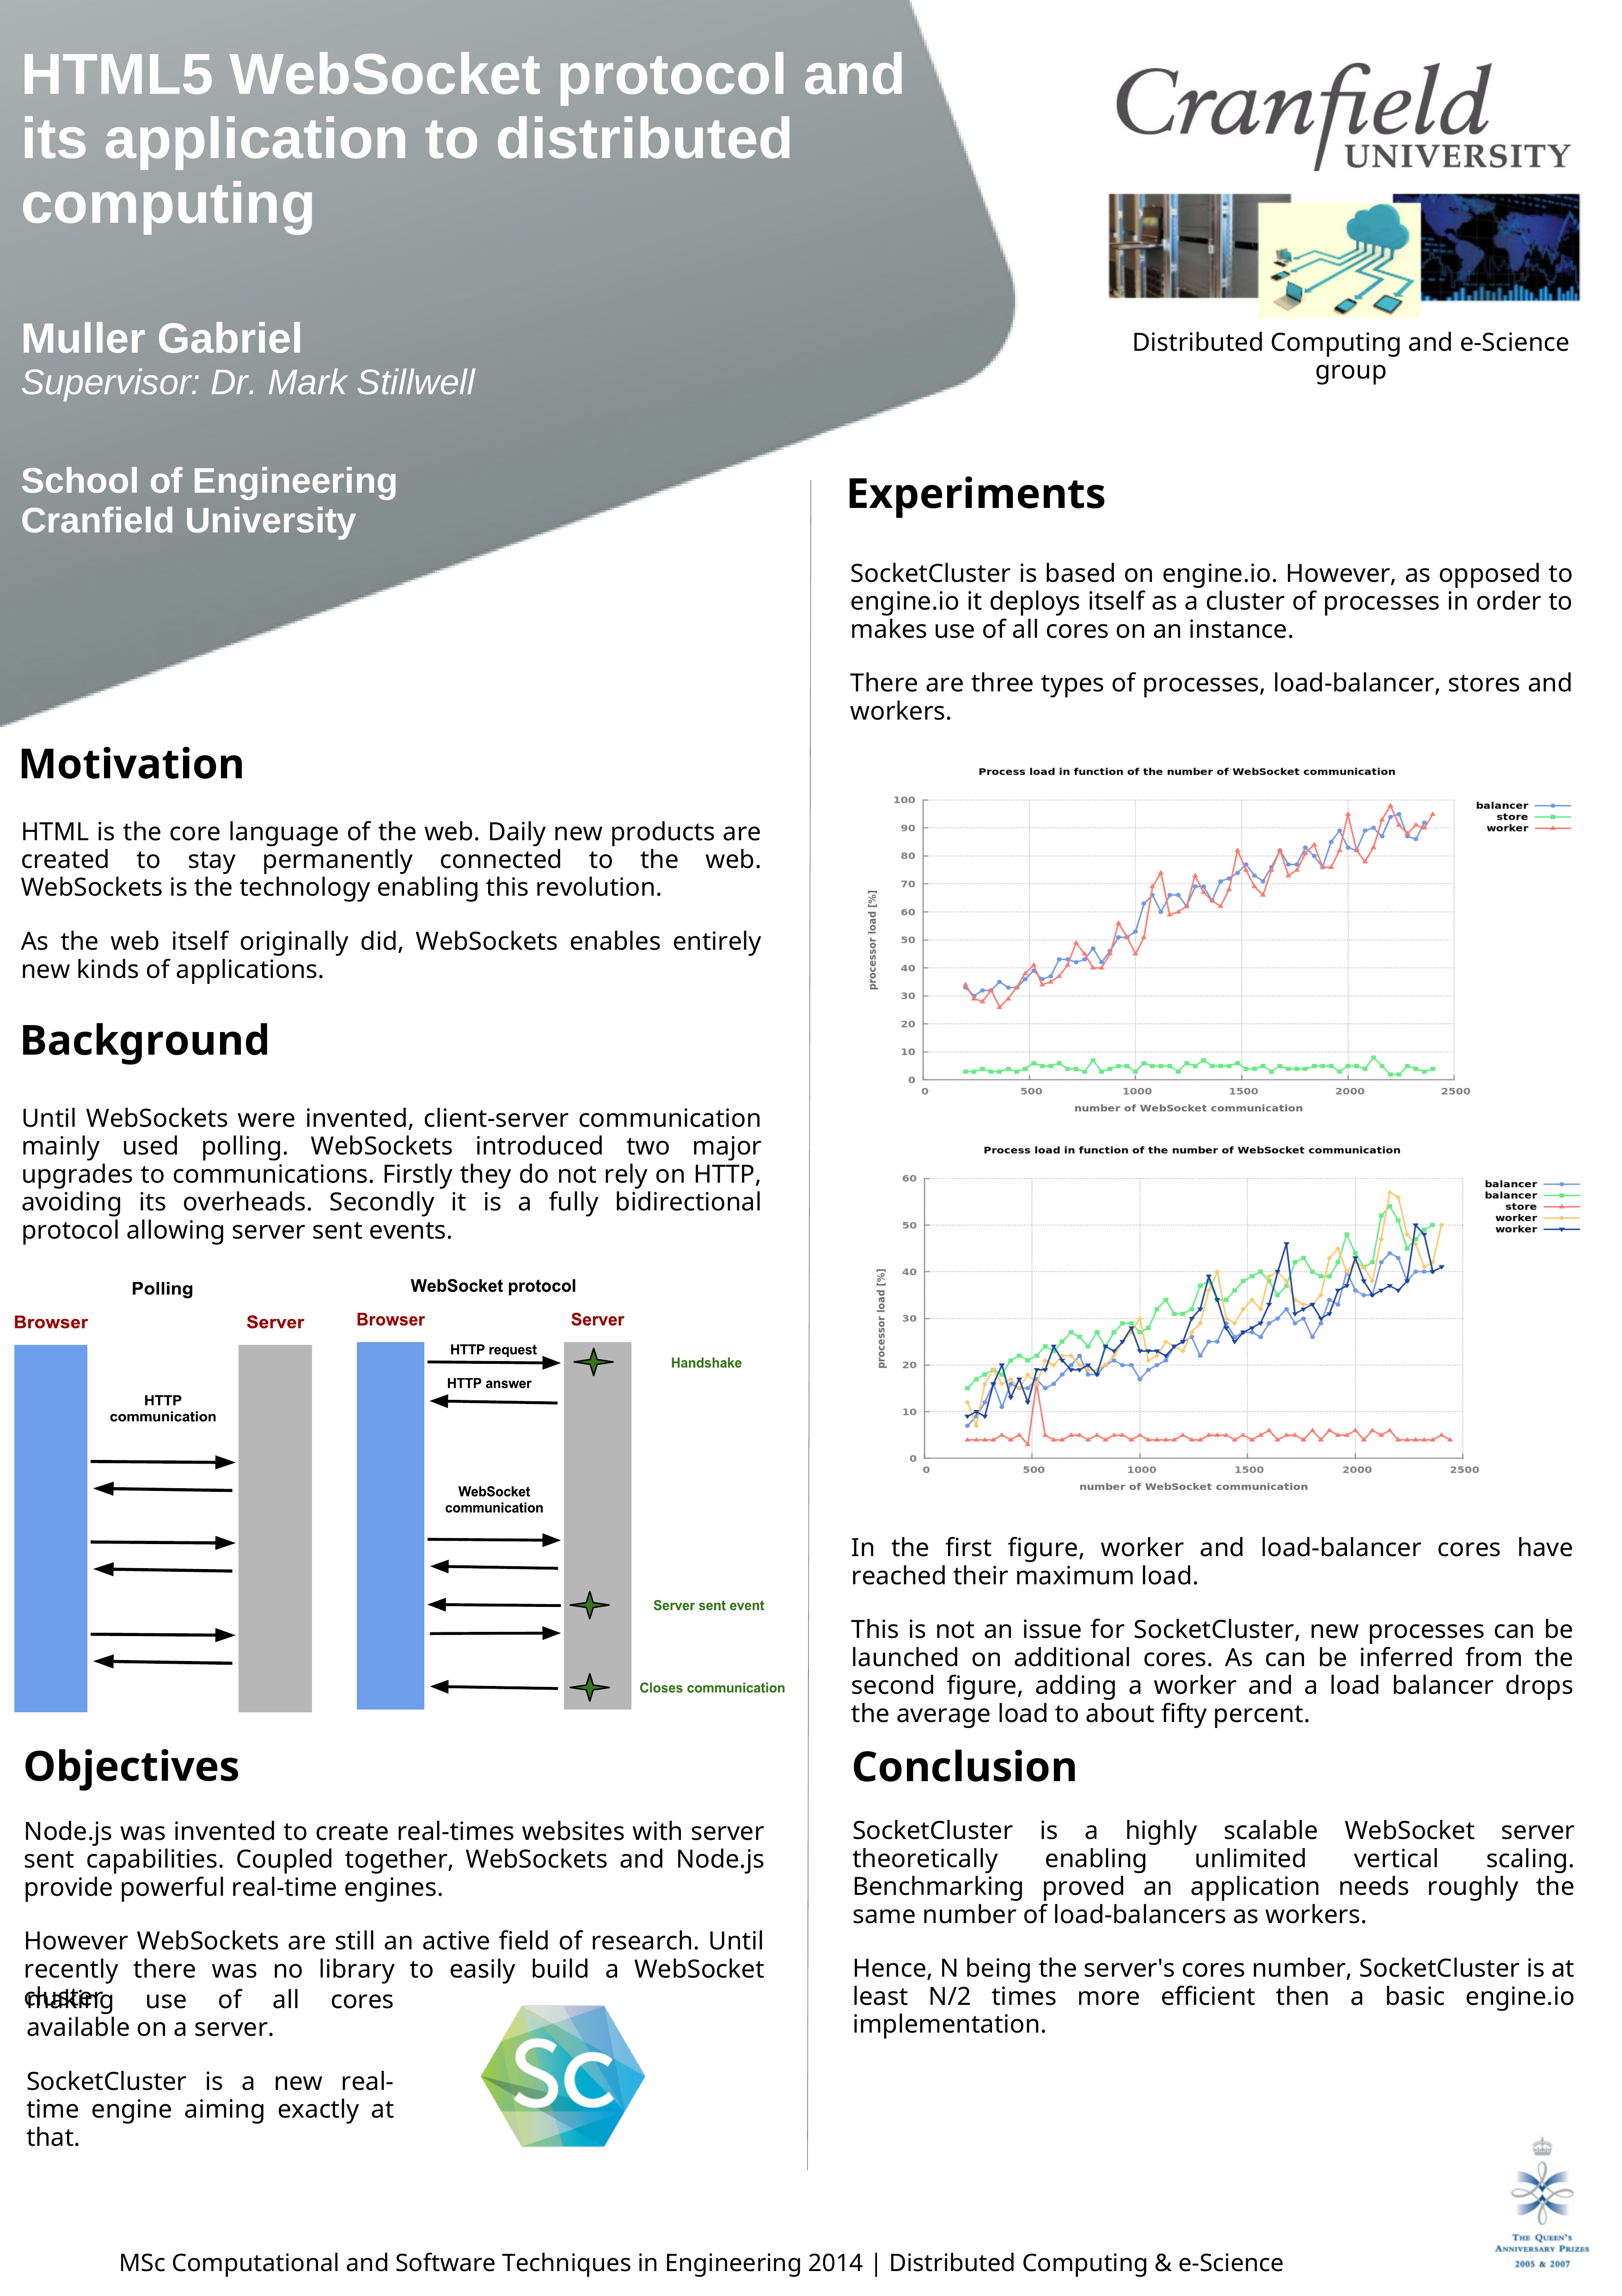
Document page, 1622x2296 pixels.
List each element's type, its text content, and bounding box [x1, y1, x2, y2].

text_box In the first figure, worker and load-balancer cores have reached their maximum load. This is not an issue for SocketCluster, new processes can be launched on additional cores. As can be inferred from the second figure, adding a worker and a load balancer drops the average load to about fifty percent. [830, 1520, 1596, 1739]
text_box Conclusion [831, 1739, 1112, 1801]
text_box Background [0, 1004, 387, 1075]
picture [33, 326, 44, 345]
picture [222, 334, 232, 349]
picture [1117, 63, 1571, 171]
picture [1101, 187, 1602, 314]
text_box SocketCluster is a highly scalable WebSocket server theoretically enabling unlimited vertical scaling. Benchmarking proved an application needs roughly the same number of load-balancers as workers. Hence, N being the server's cores number, SocketCluster is at least N/2 times more efficient then a basic engine.io implementation. [831, 1803, 1597, 2050]
title HTML5 WebSocket protocol and its application to distributed computing Muller Gabriel Supervisor: Dr. Mark Stillwell School of Engineering Cranfield University [0, 25, 950, 326]
picture [1490, 2131, 1594, 2272]
text_box Experiments [825, 457, 1174, 529]
text_box Until WebSockets were invented, client-server communication mainly used polling. WebSockets introduced two major upgrades to communications. Firstly they do not rely on HTTP, avoiding its overheads. Secondly it is a fully bidirectional protocol allowing server sent events. [0, 1091, 784, 1256]
text_box Motivation [0, 727, 268, 799]
picture [862, 755, 1585, 1116]
text_box Objectives [2, 1730, 391, 1801]
text_box MSc Computational and Software Techniques in Engineering 2014 | Distributed Computing & e-Science [98, 2235, 1499, 2287]
picture [0, 0, 1033, 751]
text_box SocketCluster is based on engine.io. However, as opposed to engine.io it deploys itself as a cluster of processes in order to makes use of all cores on an instance. There are three types of processes, load-balancer, stores and workers. [829, 545, 1595, 736]
text_box making use of all cores available on a server. SocketCluster is a new real-time engine aiming exactly at that. [19, 1982, 402, 2127]
text_box HTML is the core language of the web. Daily new products are created to stay permanently connected to the web. WebSockets is the technology enabling this revolution. As the web itself originally did, WebSockets enables entirely new kinds of applications. [0, 804, 784, 995]
text_box Distributed Computing and e-Science group [1094, 314, 1609, 396]
picture [0, 1251, 808, 1755]
text_box Node.js was invented to create real-times websites with server sent capabilities. Coupled together, WebSockets and Node.js provide powerful real-time engines. However WebSockets are still an active field of research. Until recently there was no library to easily build a WebSocket cluster [3, 1804, 787, 2184]
picture [871, 1133, 1594, 1494]
